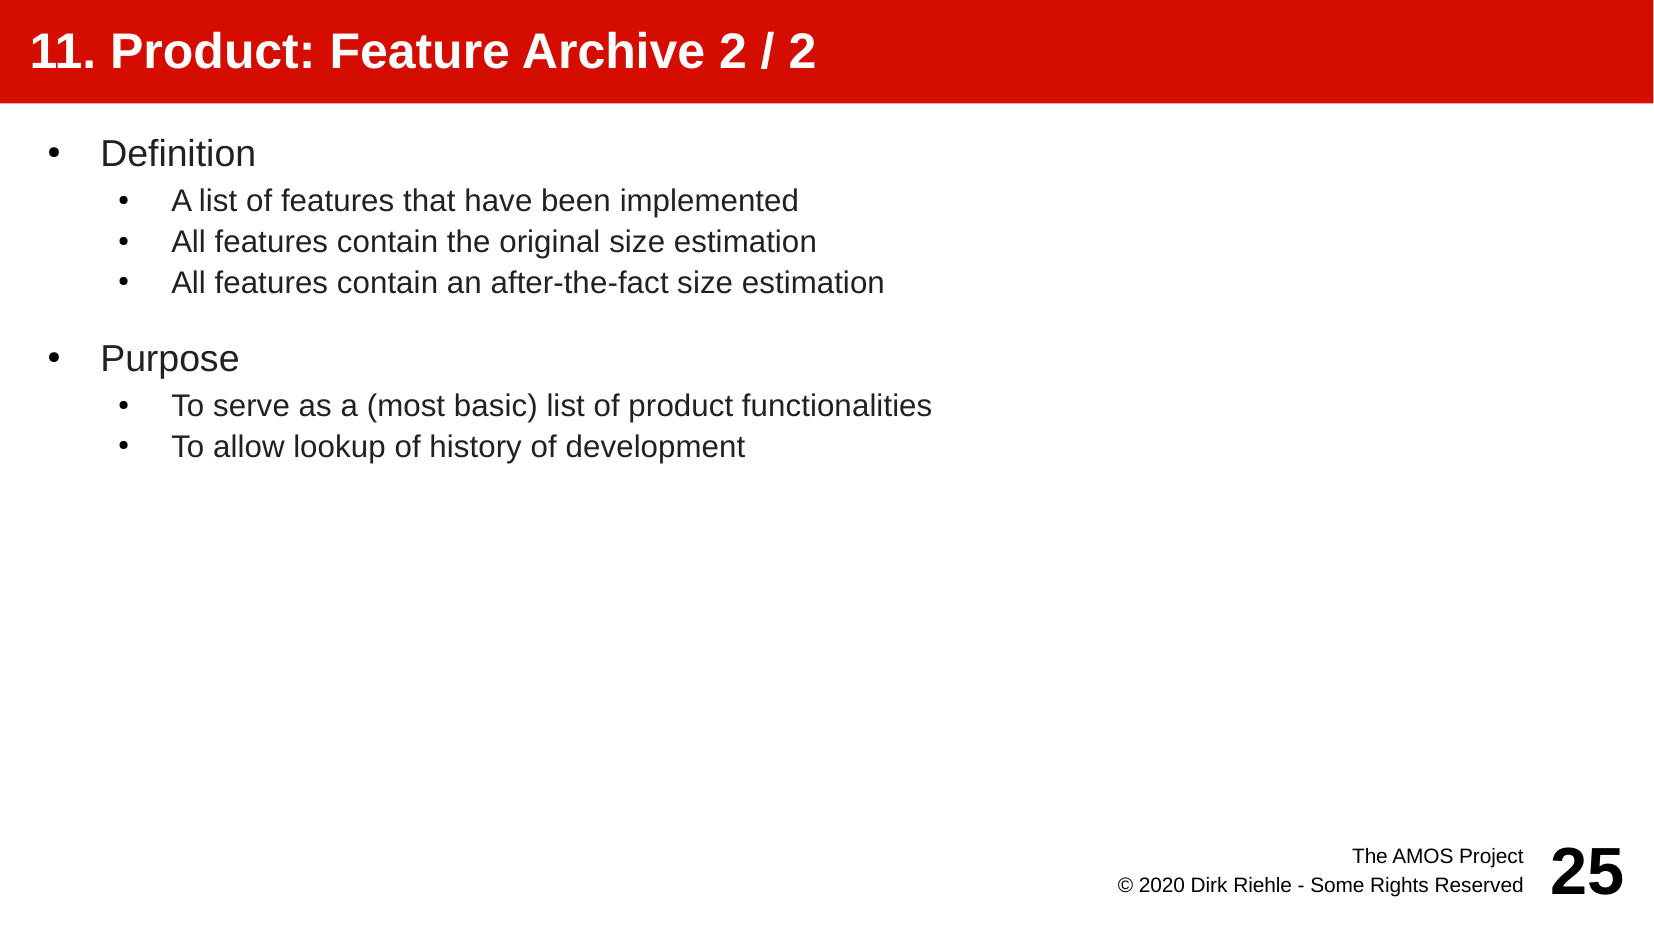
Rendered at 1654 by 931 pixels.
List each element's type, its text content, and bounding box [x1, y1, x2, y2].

list Definition A list of features that have been implemented All features contain the original size estimation All features contain an after-the-fact size estimation Purpose To serve as a (most basic) list of product functionalities To allow lookup of history of development [29, 132, 1625, 813]
title 11. Product: Feature Archive 2 / 2 [0, 0, 1654, 104]
